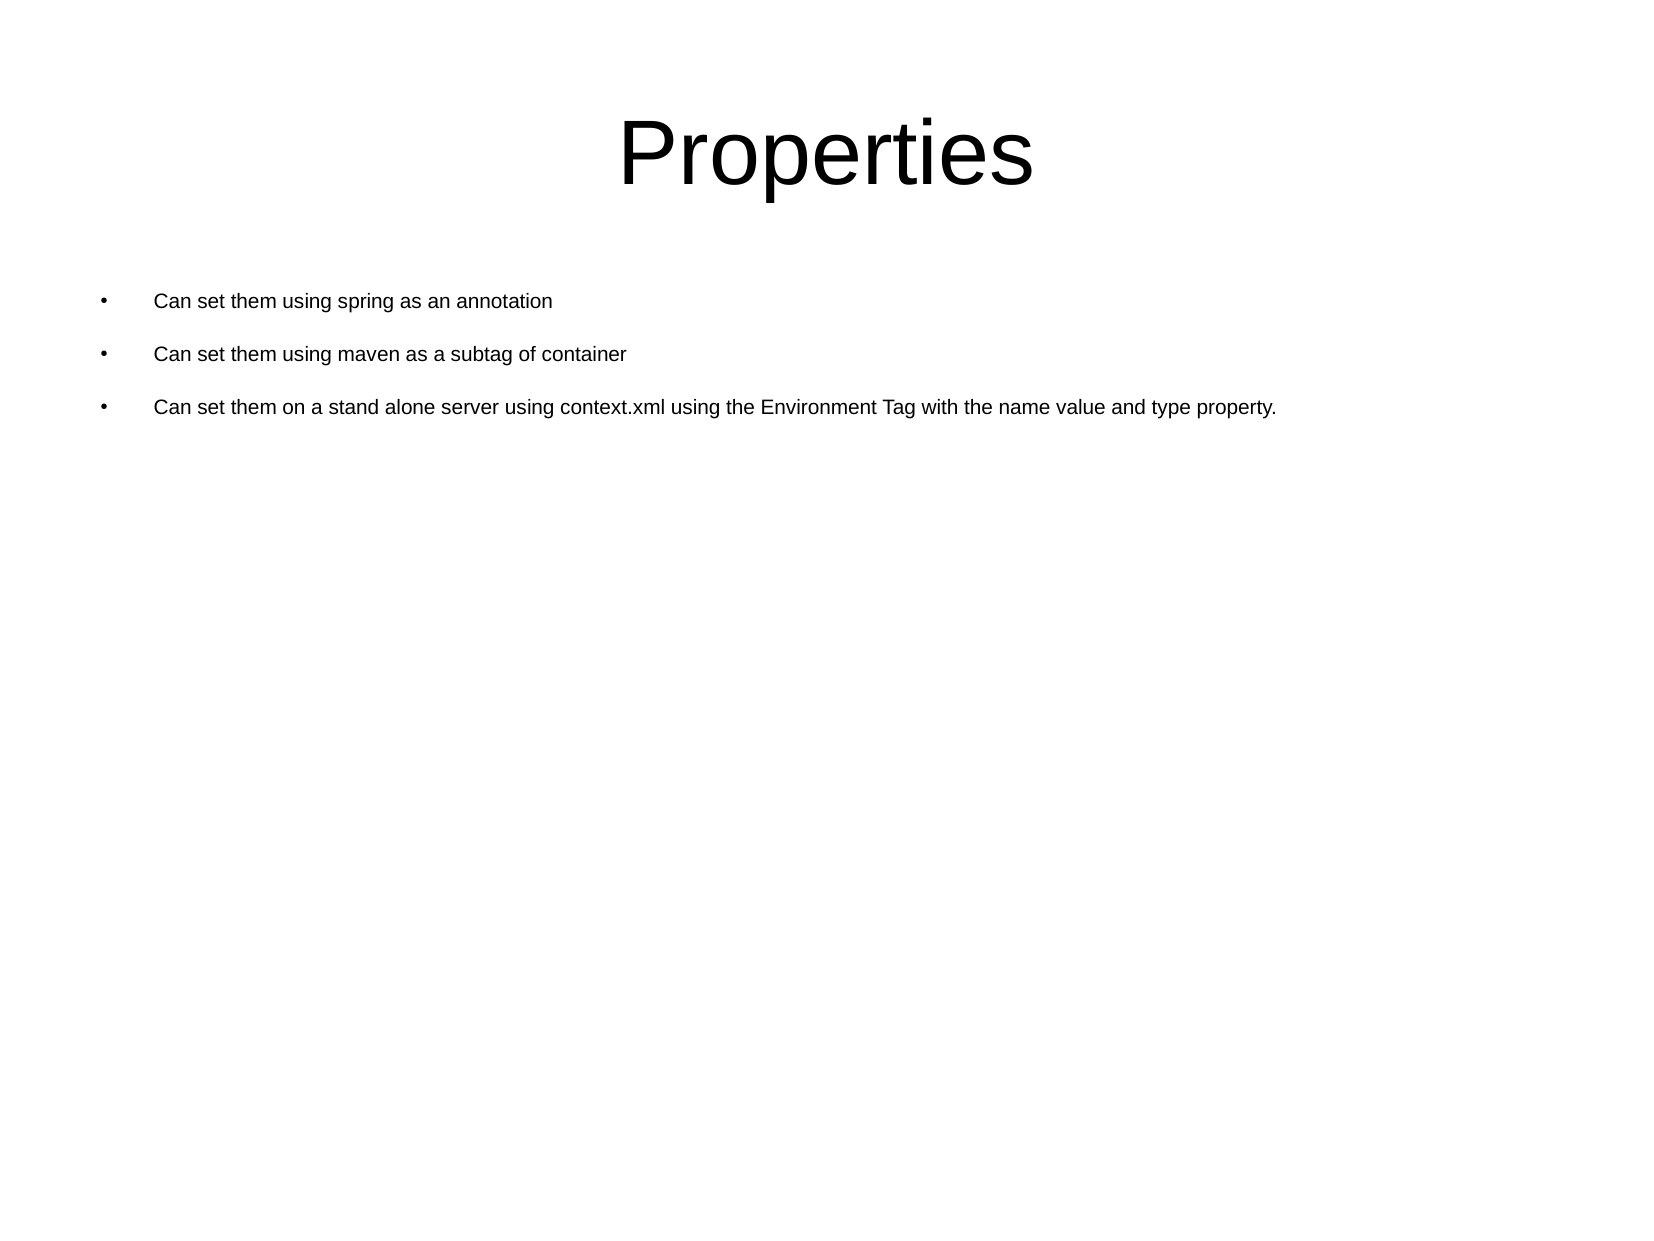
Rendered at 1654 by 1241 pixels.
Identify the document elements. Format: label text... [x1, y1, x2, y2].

list Can set them using spring as an annotation Can set them using maven as a subtag of container Can set them on a stand alone server using context.xml using the Environment Tag with the name value and type property. [82, 290, 1571, 1010]
title Properties [82, 49, 1571, 257]
